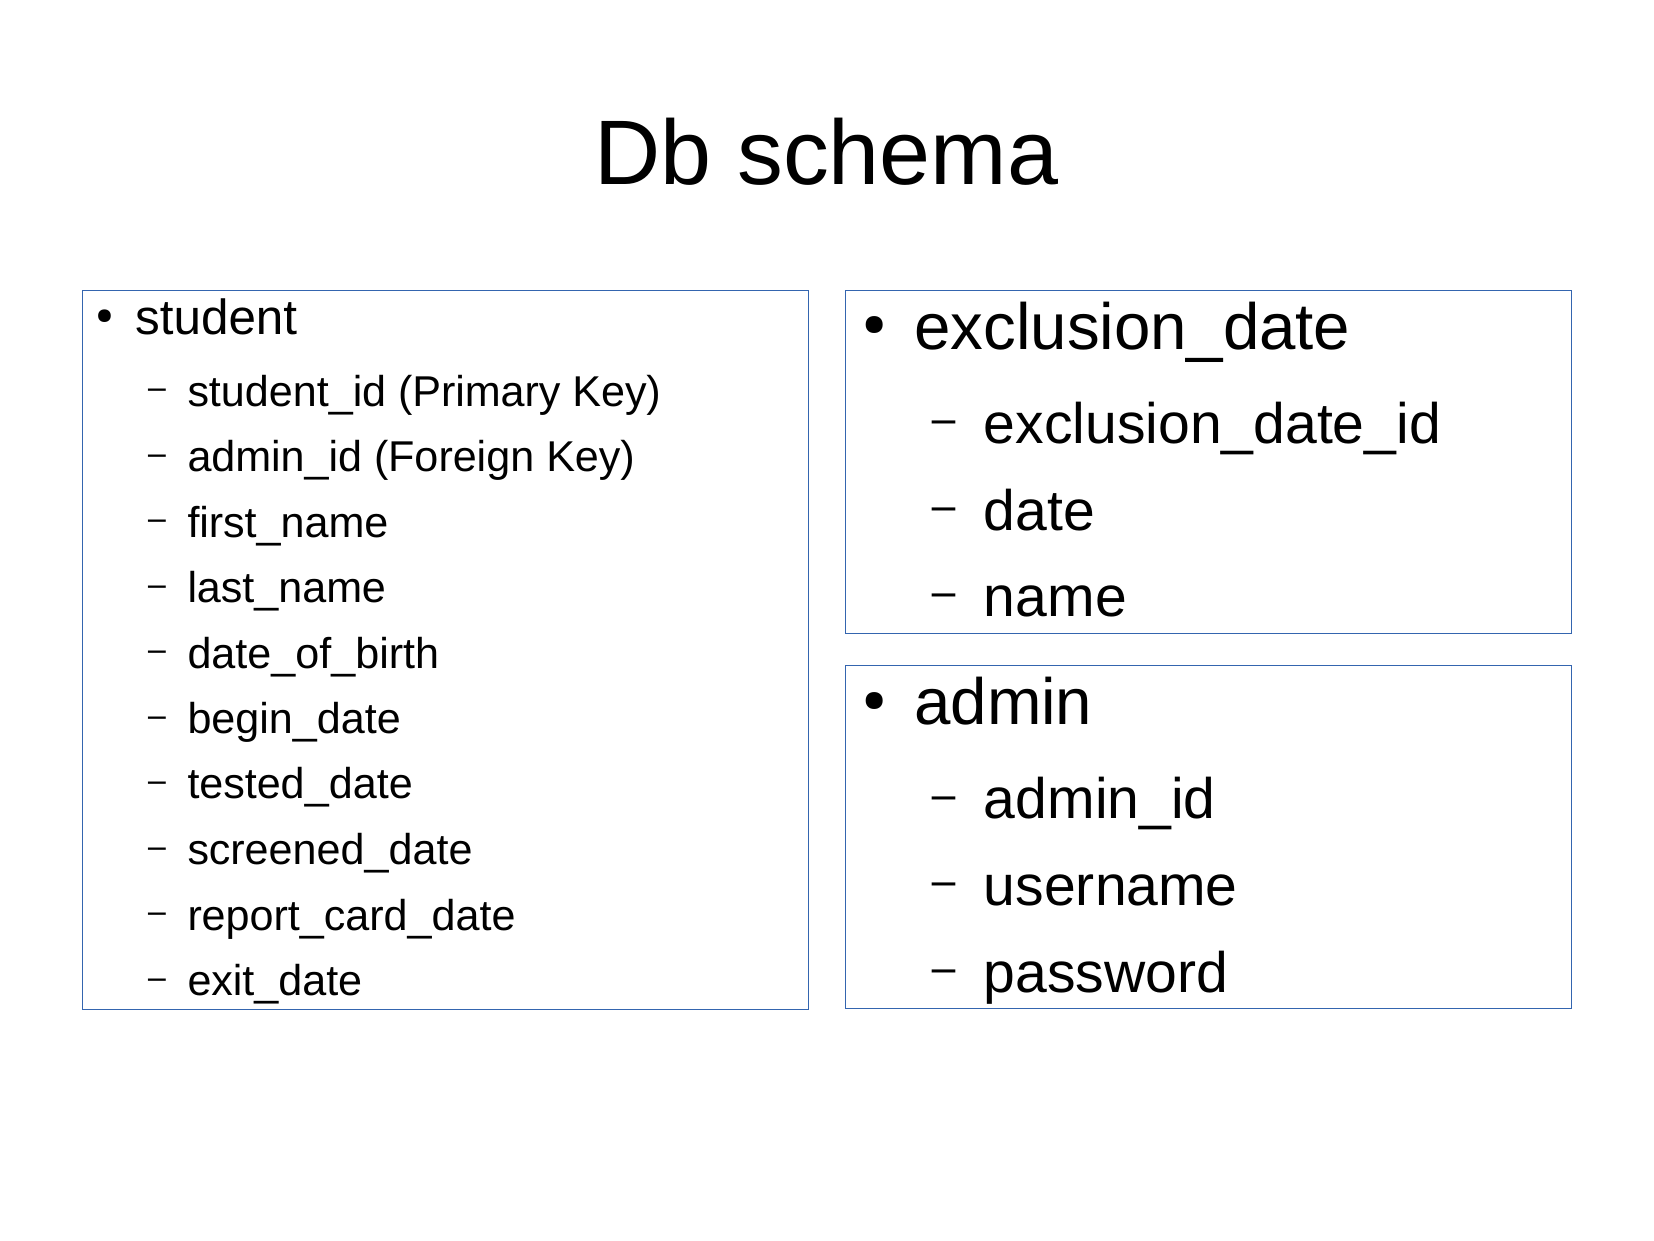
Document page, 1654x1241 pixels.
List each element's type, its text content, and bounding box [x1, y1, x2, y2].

list admin admin_id username password [845, 665, 1572, 1009]
list student student_id (Primary Key) admin_id (Foreign Key) first_name last_name date_of_birth begin_date tested_date screened_date report_card_date exit_date [82, 290, 809, 1010]
list exclusion_date exclusion_date_id date name [845, 290, 1572, 634]
title Db schema [82, 49, 1571, 257]
